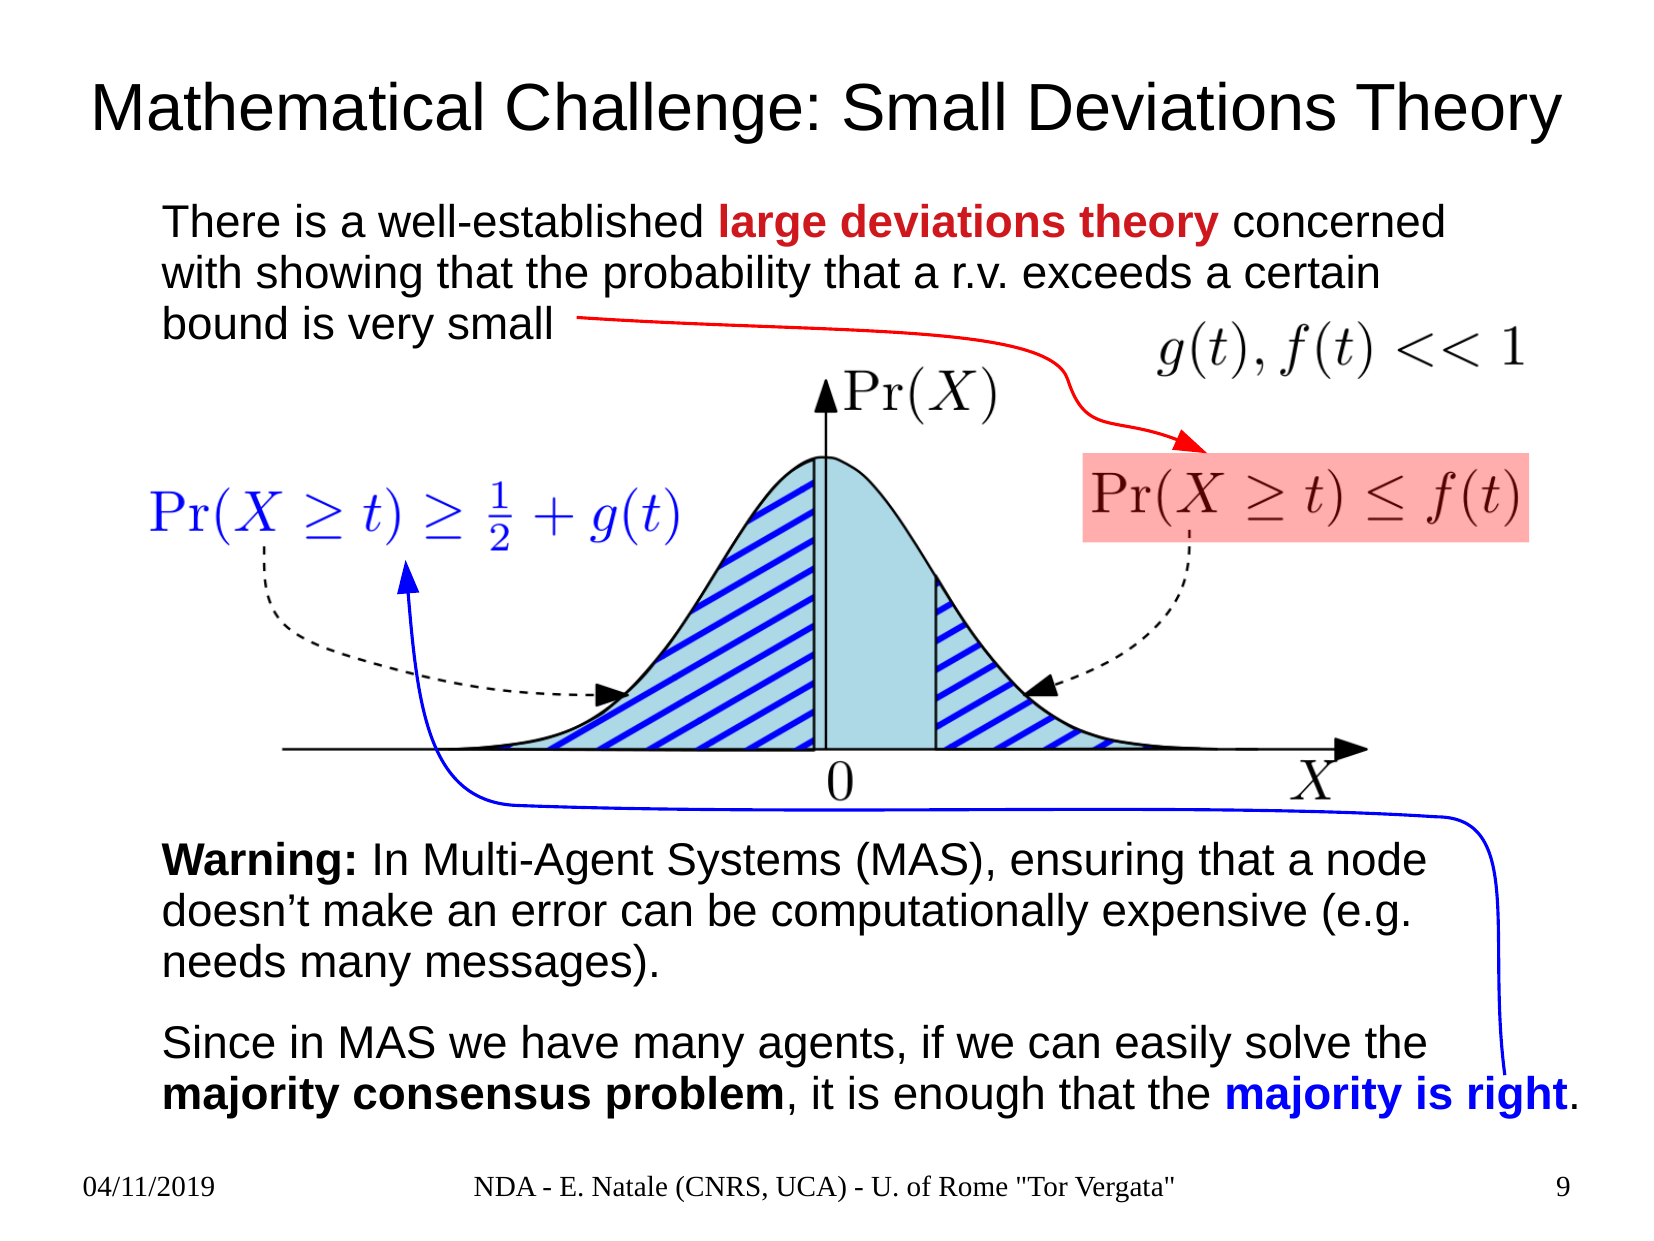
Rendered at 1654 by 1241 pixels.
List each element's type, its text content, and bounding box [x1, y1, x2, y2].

picture [132, 317, 1555, 817]
title Mathematical Challenge: Small Deviations Theory [82, 49, 1571, 165]
text_box There is a well-established large deviations theory concerned with showing that the probability that a r.v. exceeds a certain bound is very small [146, 188, 1509, 358]
text_box Warning: In Multi-Agent Systems (MAS), ensuring that a node doesn’t make an error can be computationally expensive (e.g. needs many messages). [146, 826, 1497, 996]
text_box Since in MAS we have many agents, if we can easily solve the majority consensus problem, it is enough that the majority is right. [146, 1009, 1634, 1127]
text_box Warning: In Multi-Agent Systems (MAS), ensuring that a node doesn’t make an error can be computationally expensive (e.g. needs many messages). [1475, 826, 1509, 996]
text_box [1082, 453, 1530, 543]
